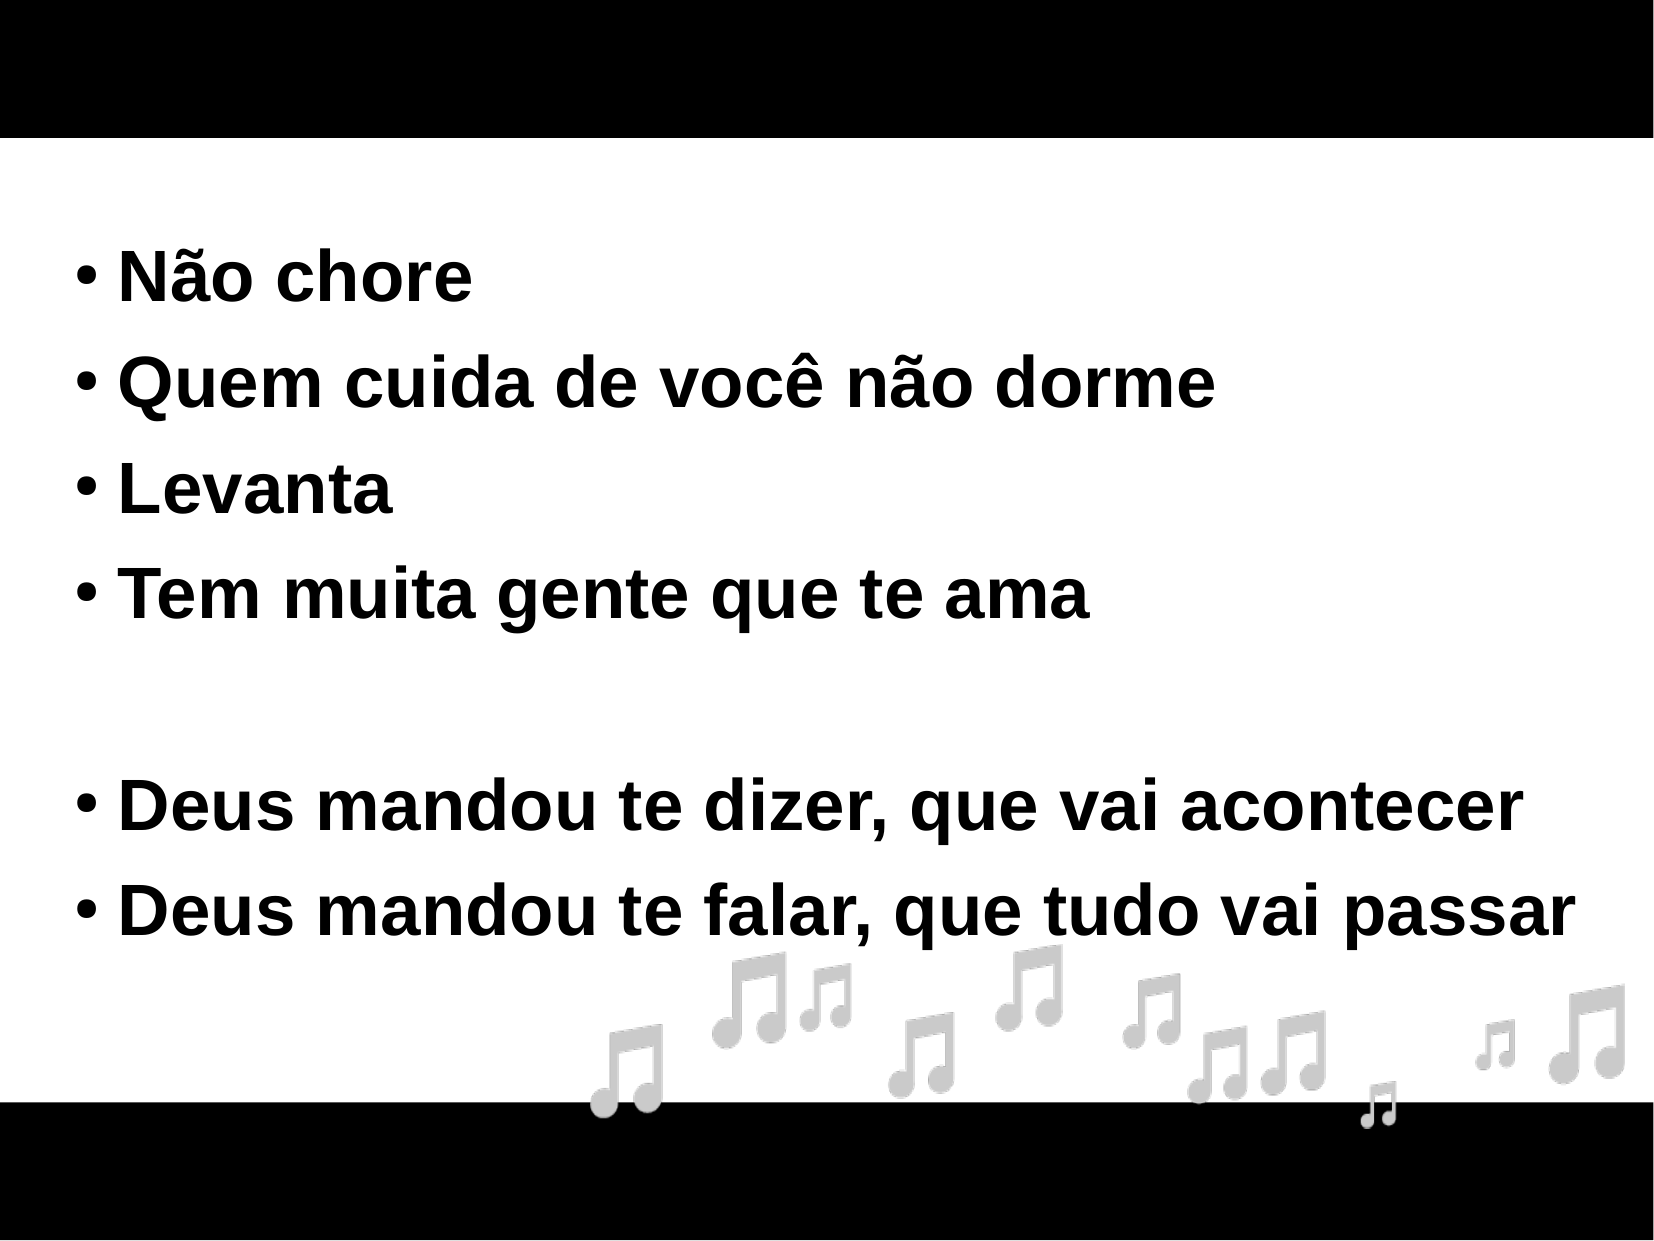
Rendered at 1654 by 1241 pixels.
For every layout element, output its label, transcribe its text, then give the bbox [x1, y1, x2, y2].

list Não chore Quem cuida de você não dorme Levanta Tem muita gente que te ama Deus mandou te dizer, que vai acontecer Deus mandou te falar, que tudo vai passar [59, 236, 1595, 1024]
